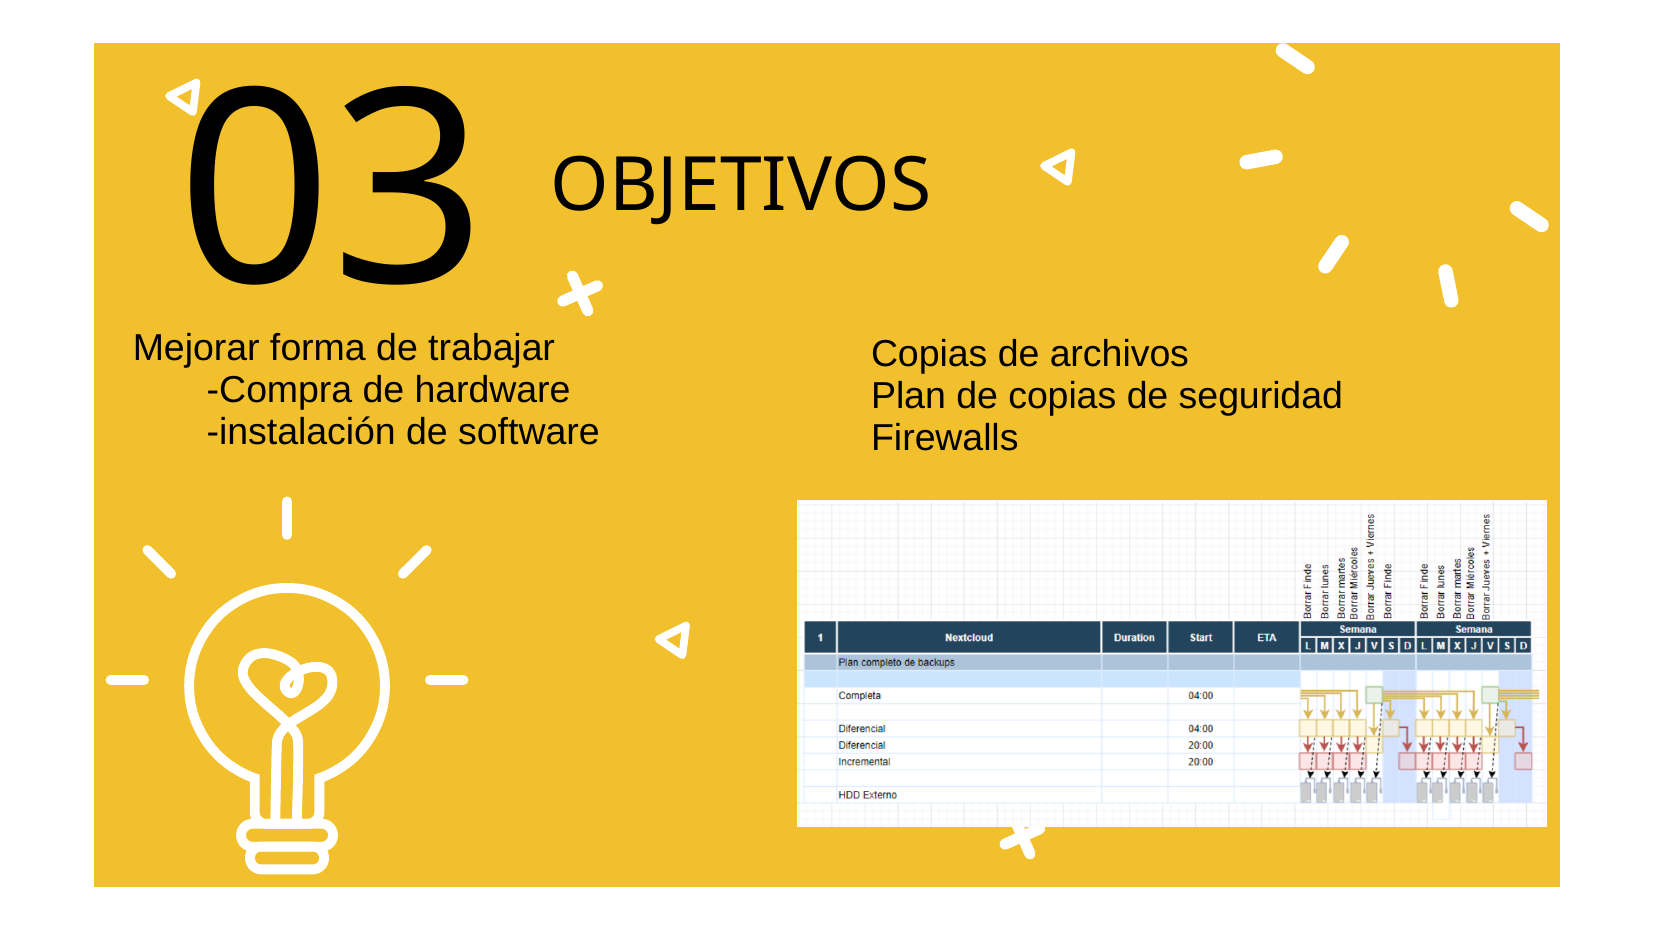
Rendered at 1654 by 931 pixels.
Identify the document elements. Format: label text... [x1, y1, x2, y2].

picture [797, 500, 1547, 827]
text_box Mejorar forma de trabajar -Compra de hardware -instalación de software [118, 319, 827, 502]
title 03 [177, 0, 739, 319]
text_box Copias de archivos Plan de copias de seguridad Firewalls [856, 324, 1418, 500]
title OBJETIVOS [739, 59, 1270, 305]
